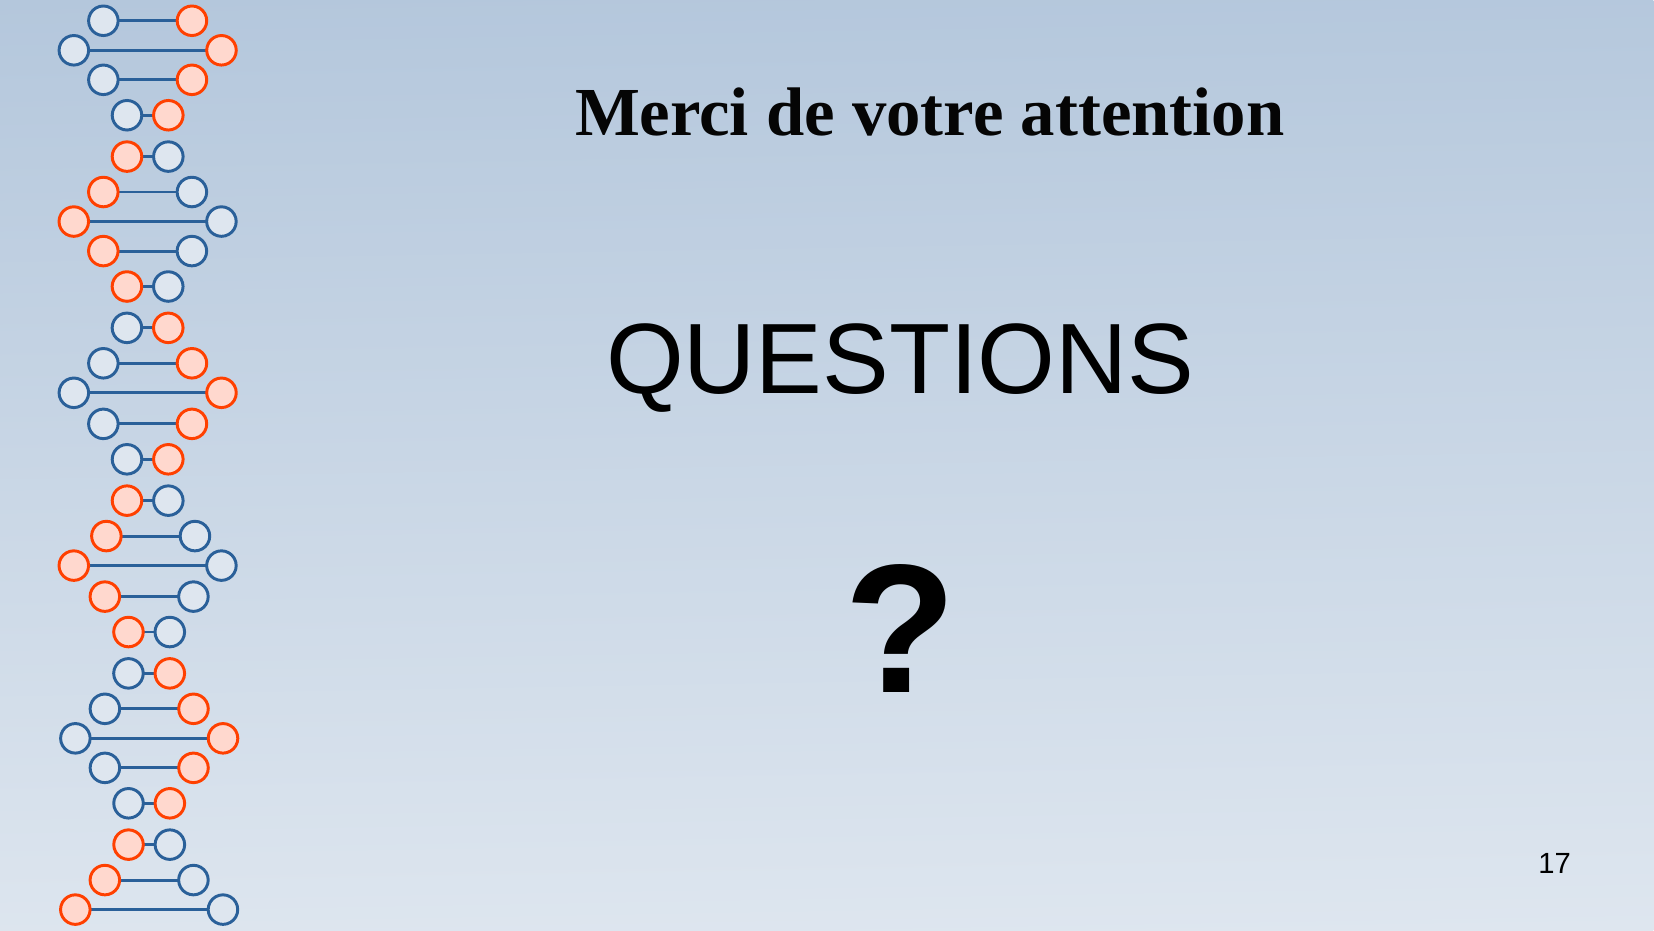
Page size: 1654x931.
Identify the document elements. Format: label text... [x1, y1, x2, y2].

title Merci de votre attention [265, 35, 1595, 189]
text_box QUESTIONS ? [295, 295, 1506, 709]
